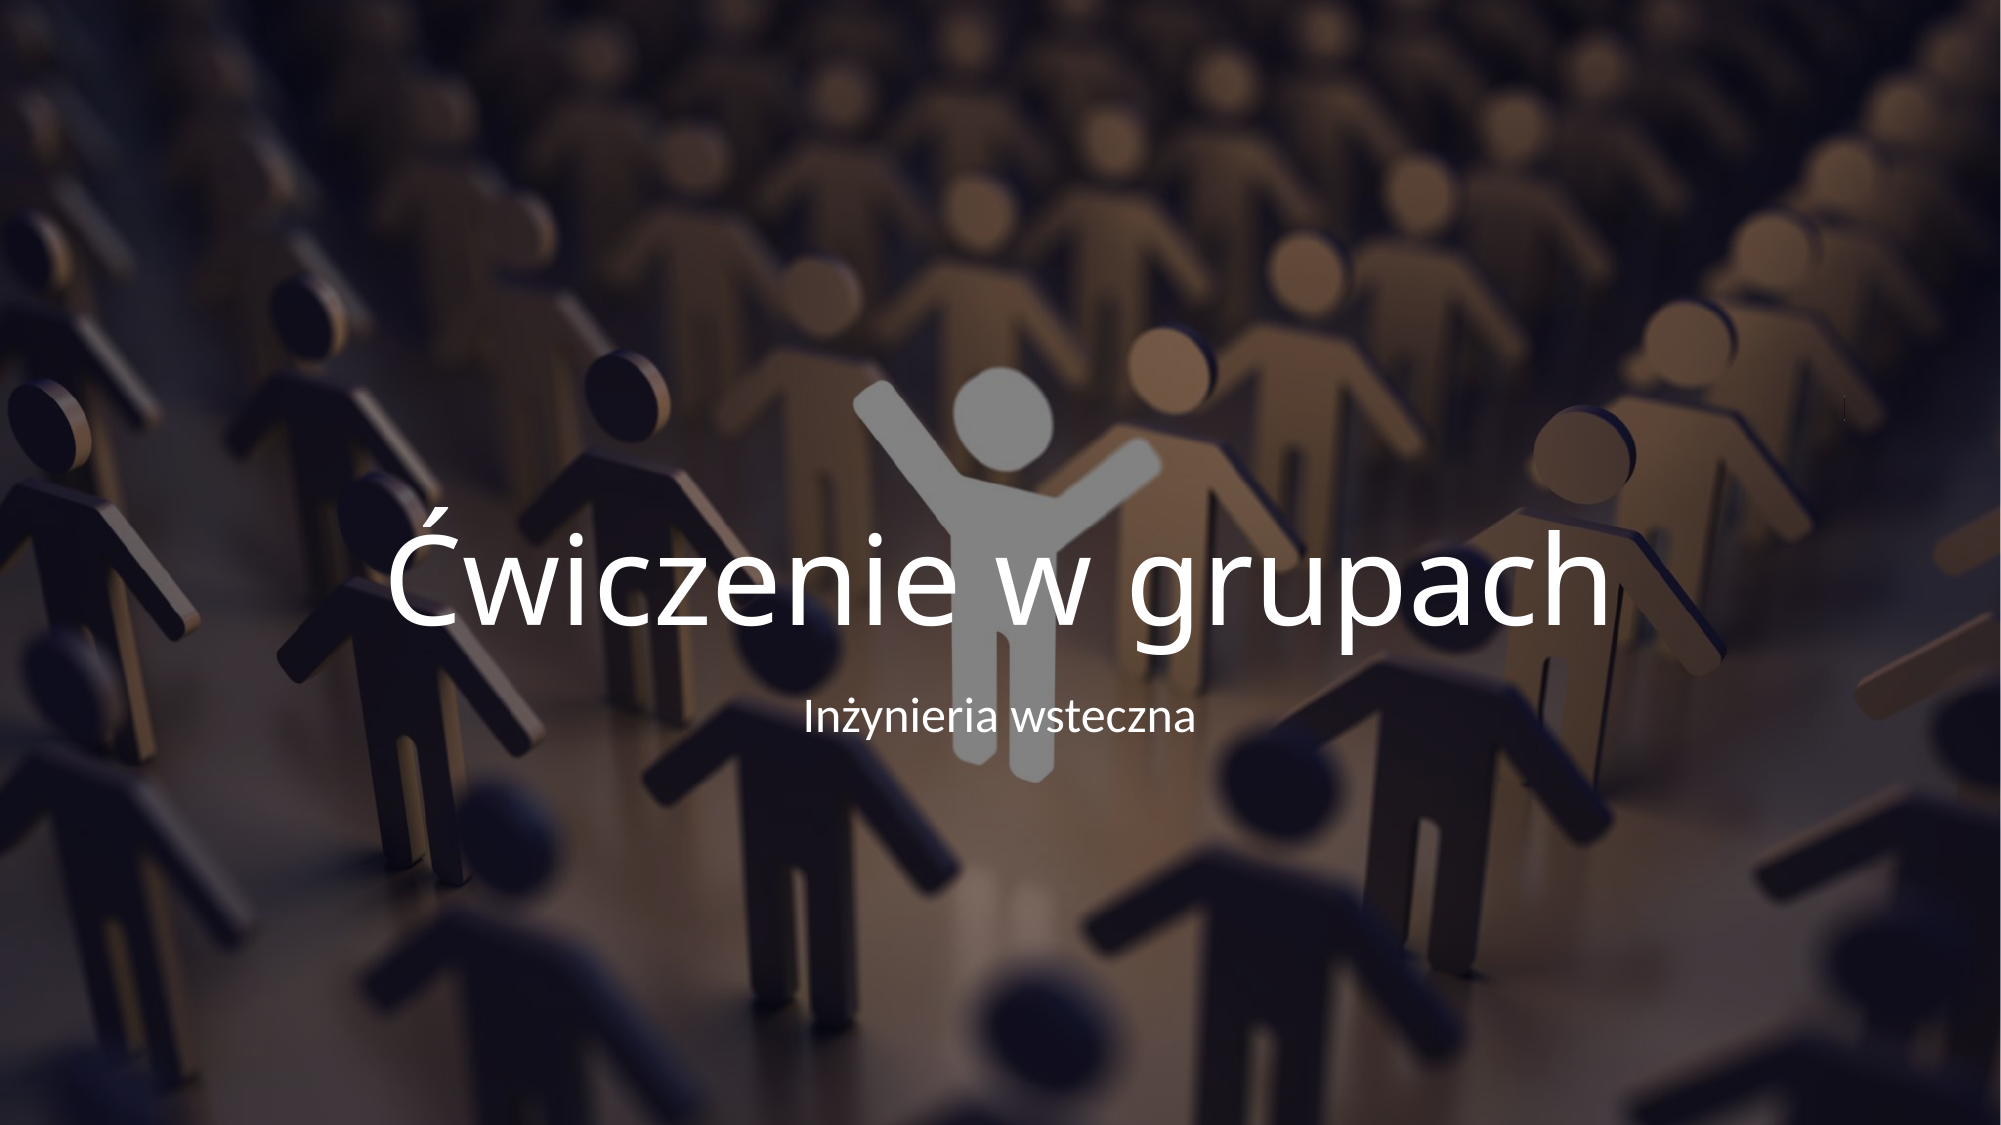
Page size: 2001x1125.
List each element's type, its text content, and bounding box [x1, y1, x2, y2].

subtitle Inżynieria wsteczna [249, 682, 1750, 863]
picture [0, 0, 2000, 1125]
title Ćwiczenie w grupach [249, 184, 1750, 660]
